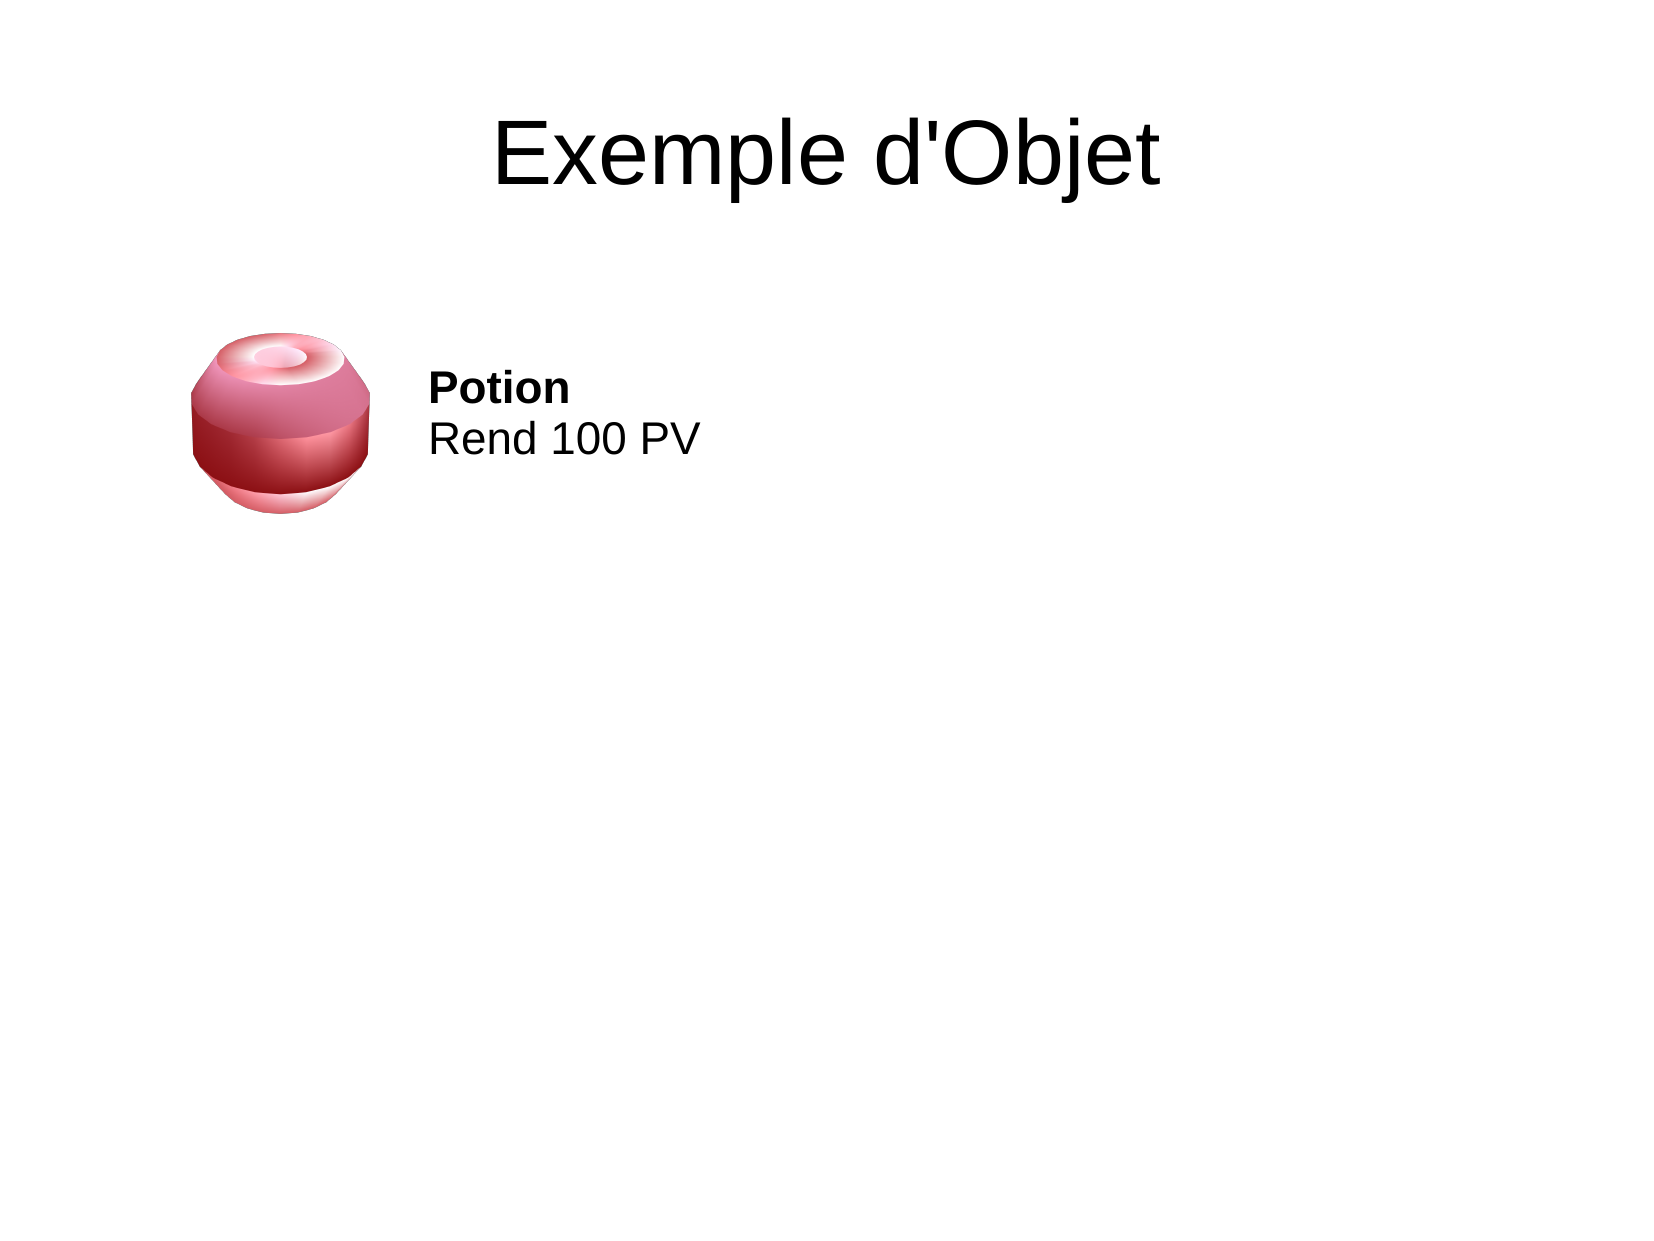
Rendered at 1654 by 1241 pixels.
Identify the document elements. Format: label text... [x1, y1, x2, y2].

text_box Potion Rend 100 PV [413, 354, 768, 473]
title Exemple d'Objet [82, 49, 1571, 257]
